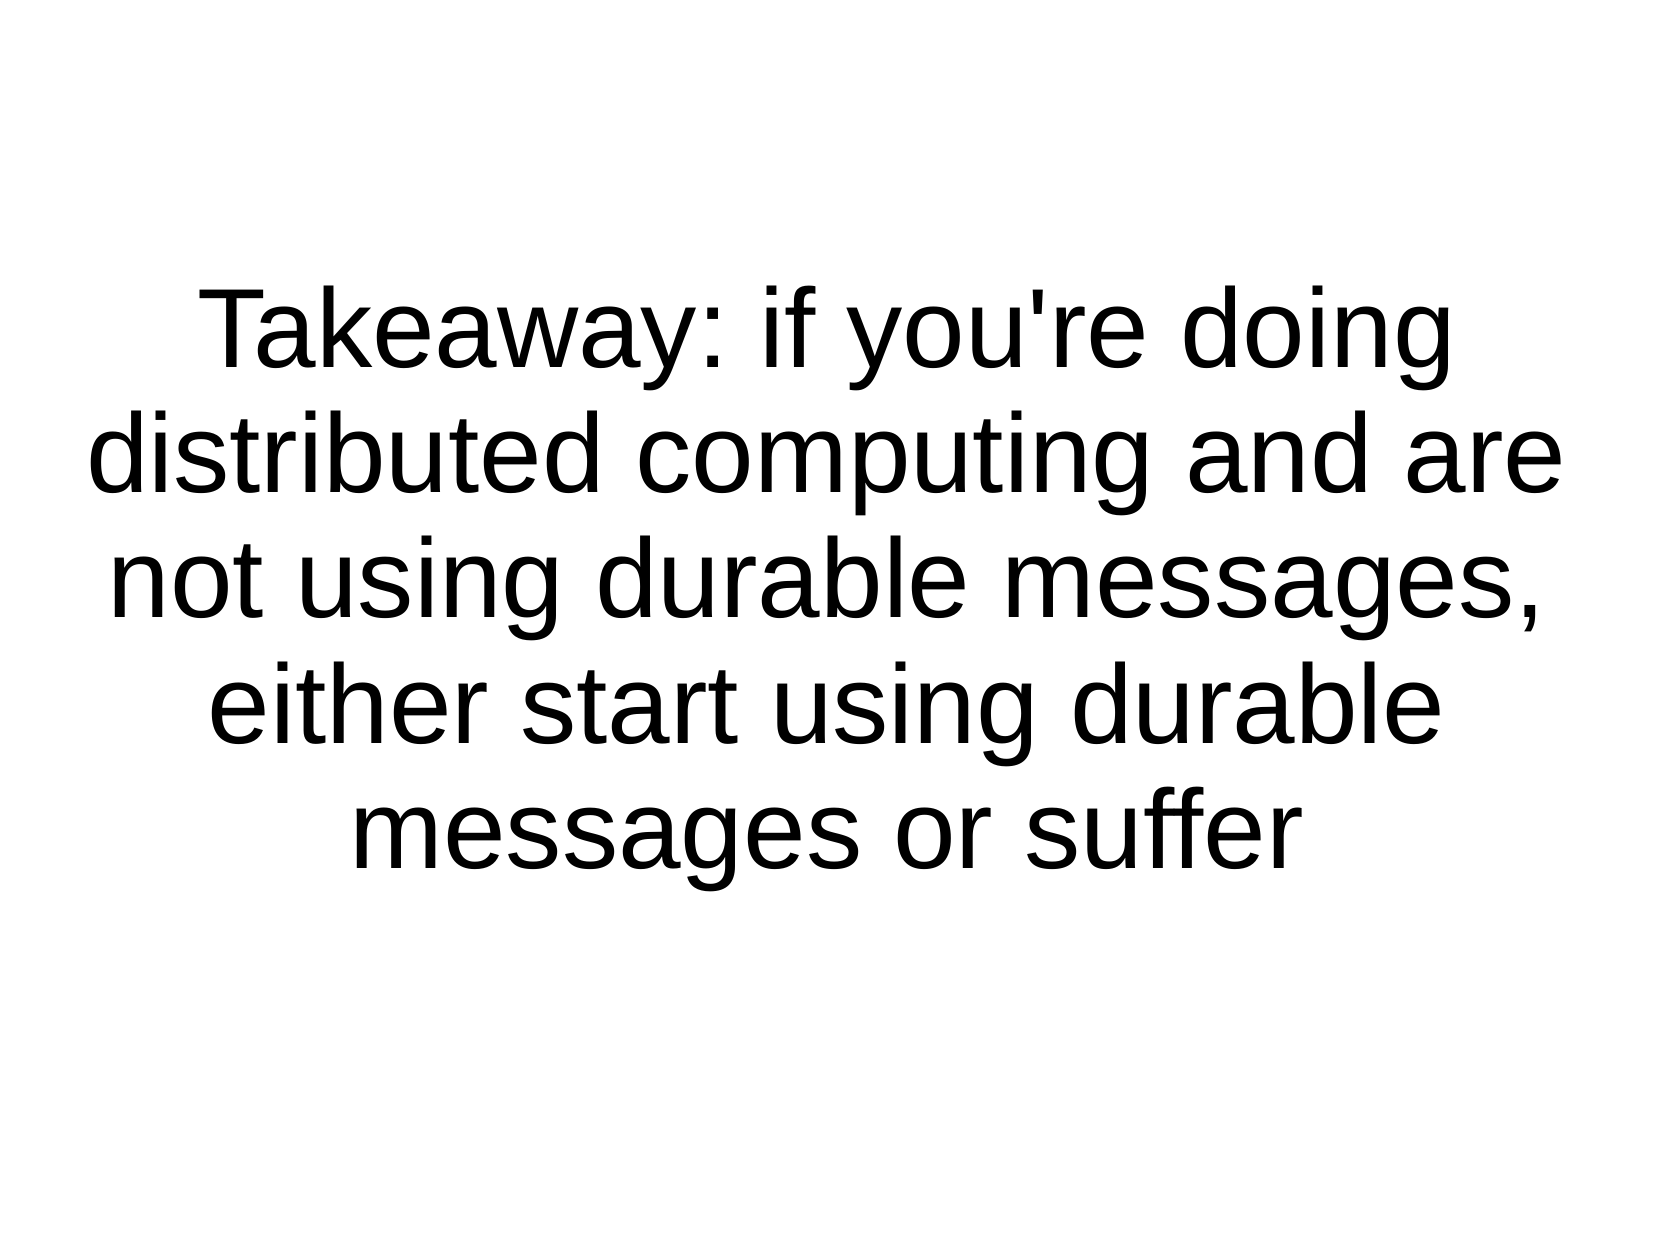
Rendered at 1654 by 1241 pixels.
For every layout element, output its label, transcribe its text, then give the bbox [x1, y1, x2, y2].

subtitle Takeaway: if you're doing distributed computing and are not using durable messages, either start using durable messages or suffer [82, 49, 1571, 1109]
